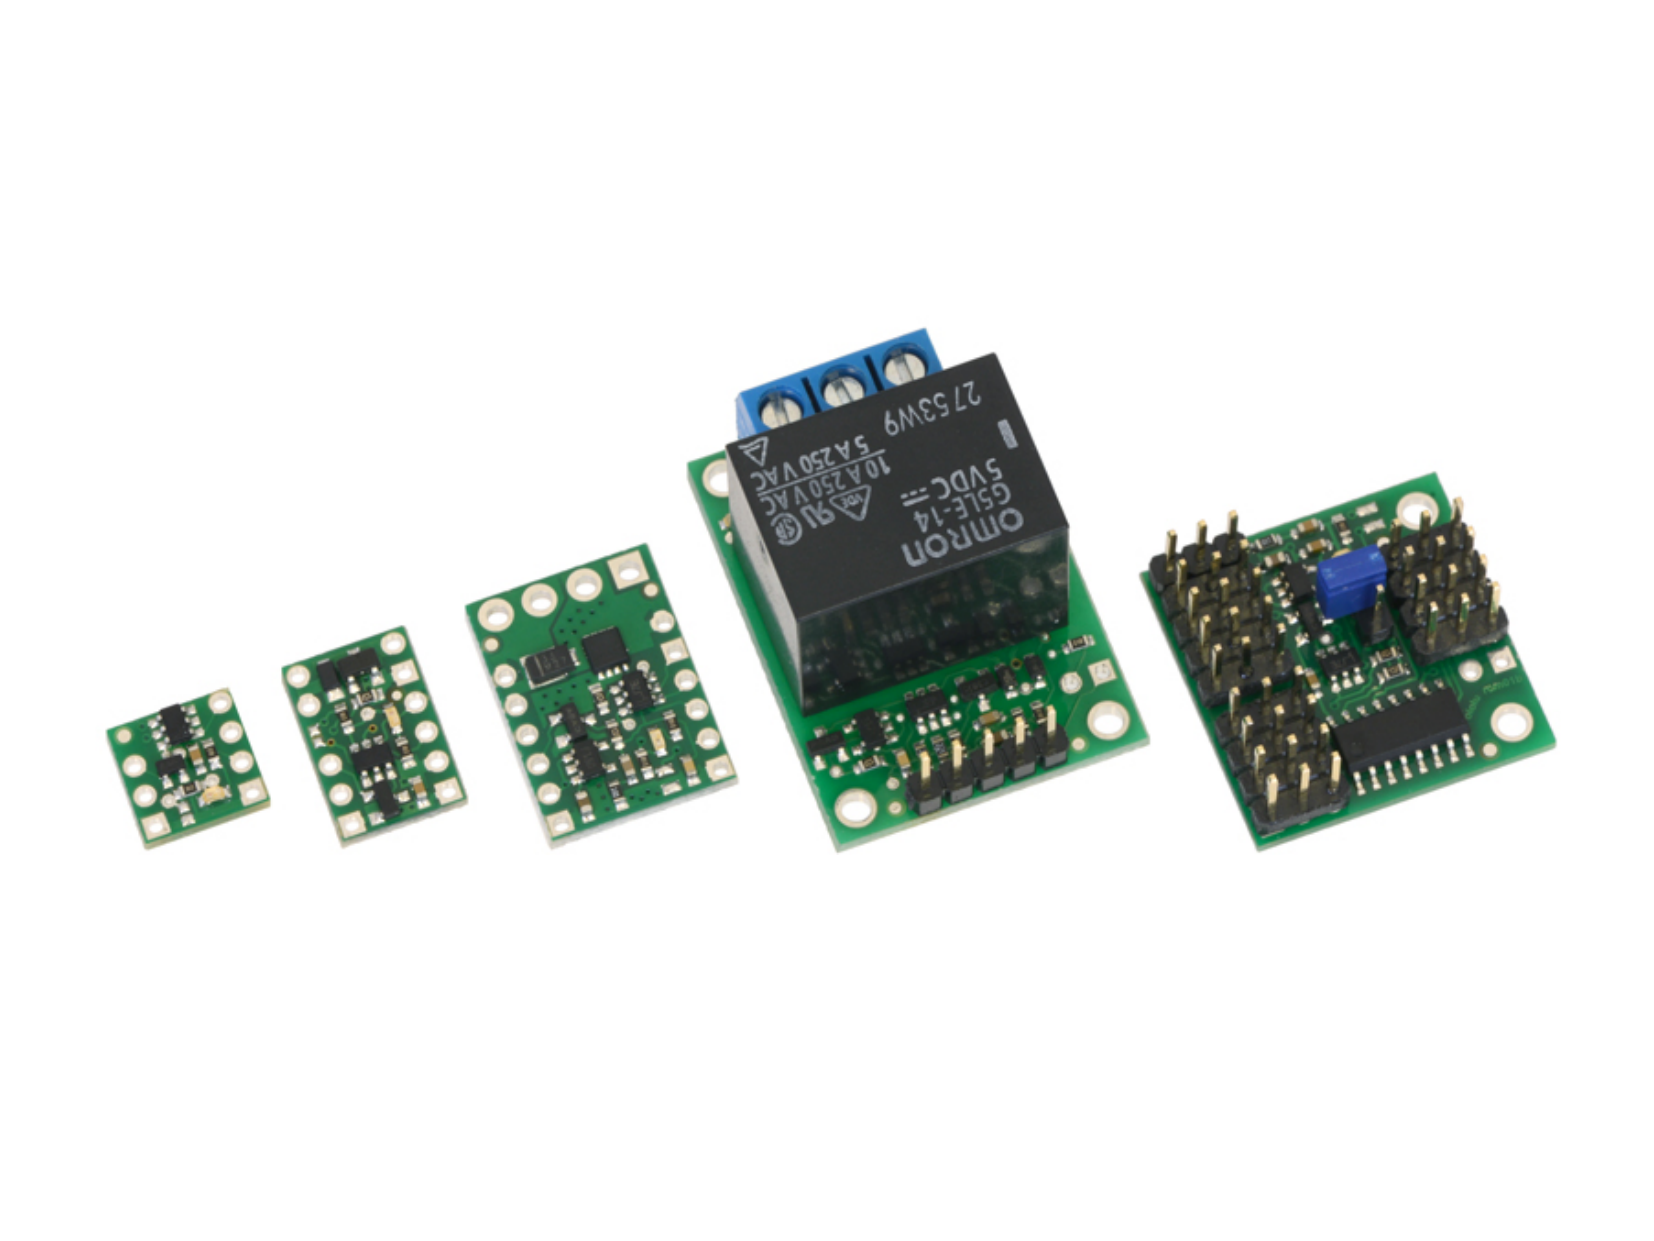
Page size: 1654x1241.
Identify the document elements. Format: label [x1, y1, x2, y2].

picture [95, 314, 1561, 856]
